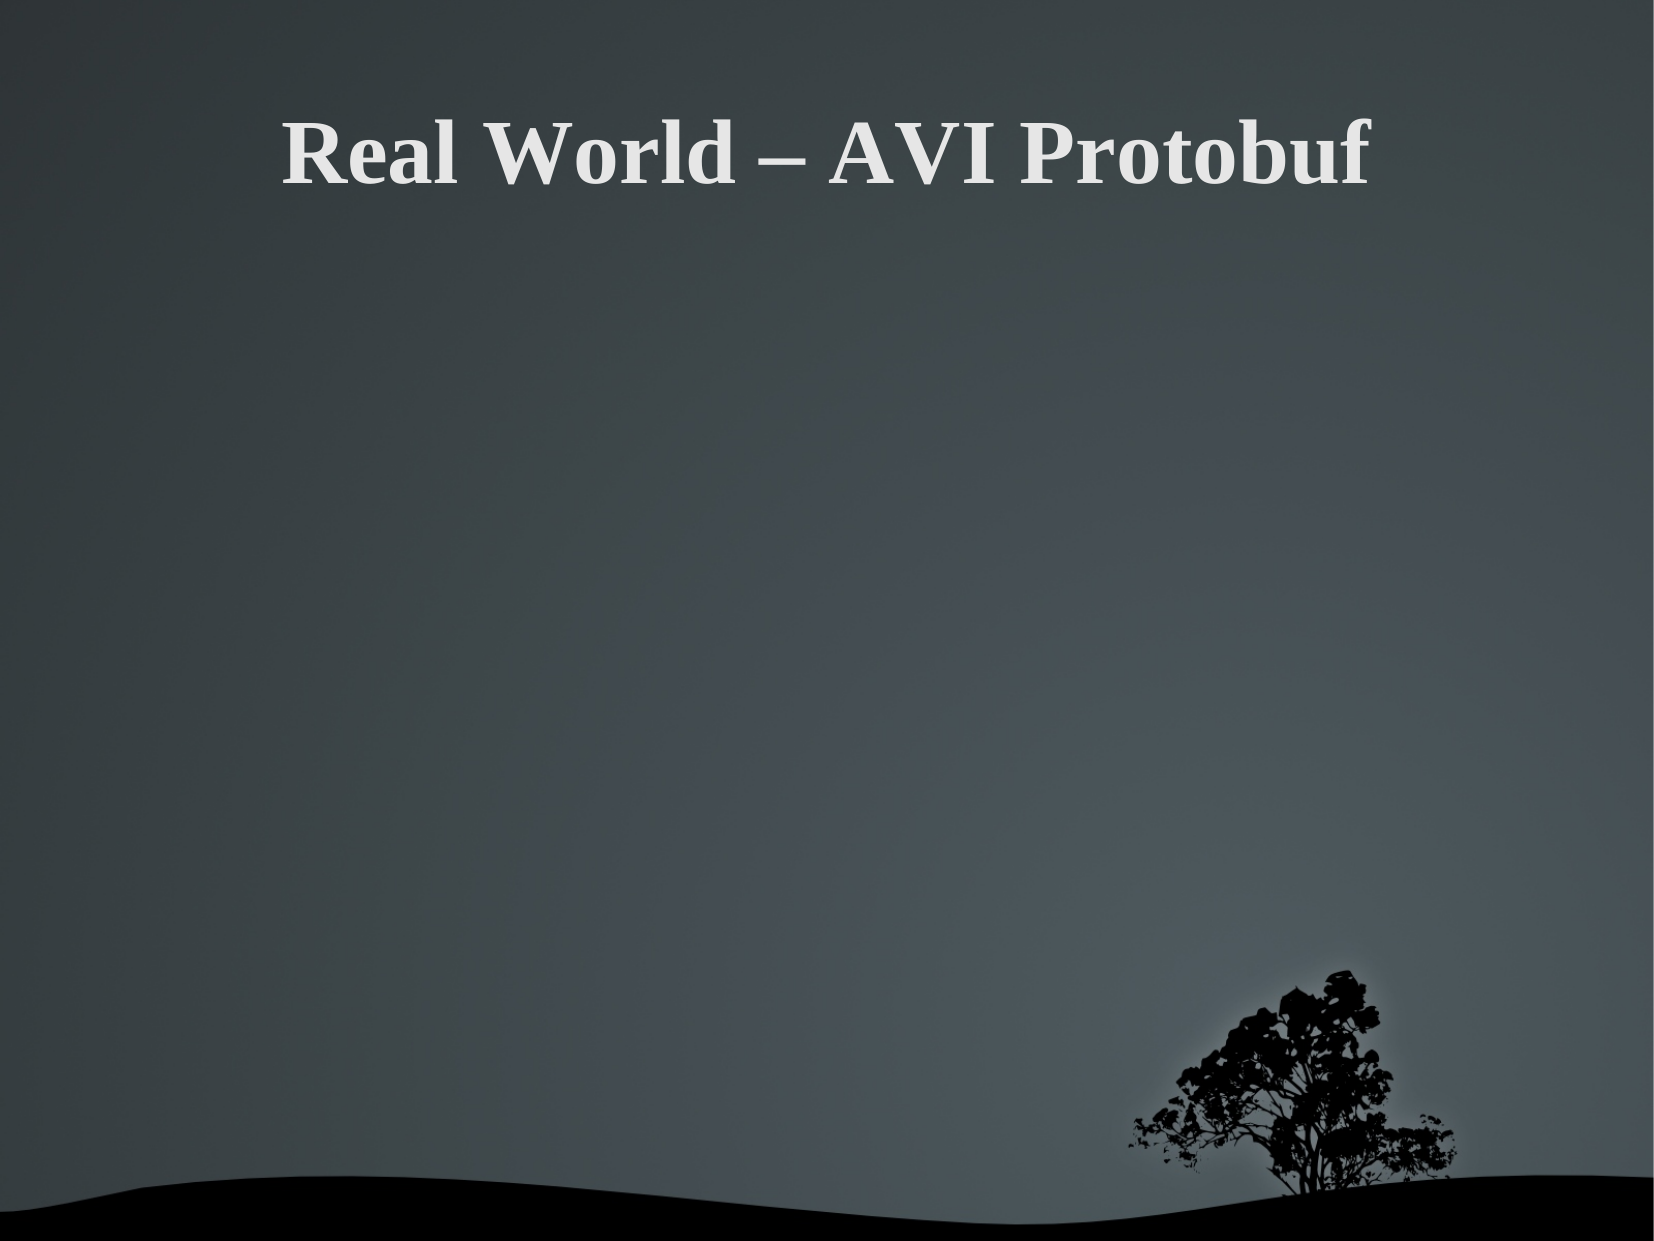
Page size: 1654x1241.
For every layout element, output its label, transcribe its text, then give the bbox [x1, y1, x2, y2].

picture [0, 0, 1654, 1241]
title Real World – AVI Protobuf [82, 56, 1571, 250]
